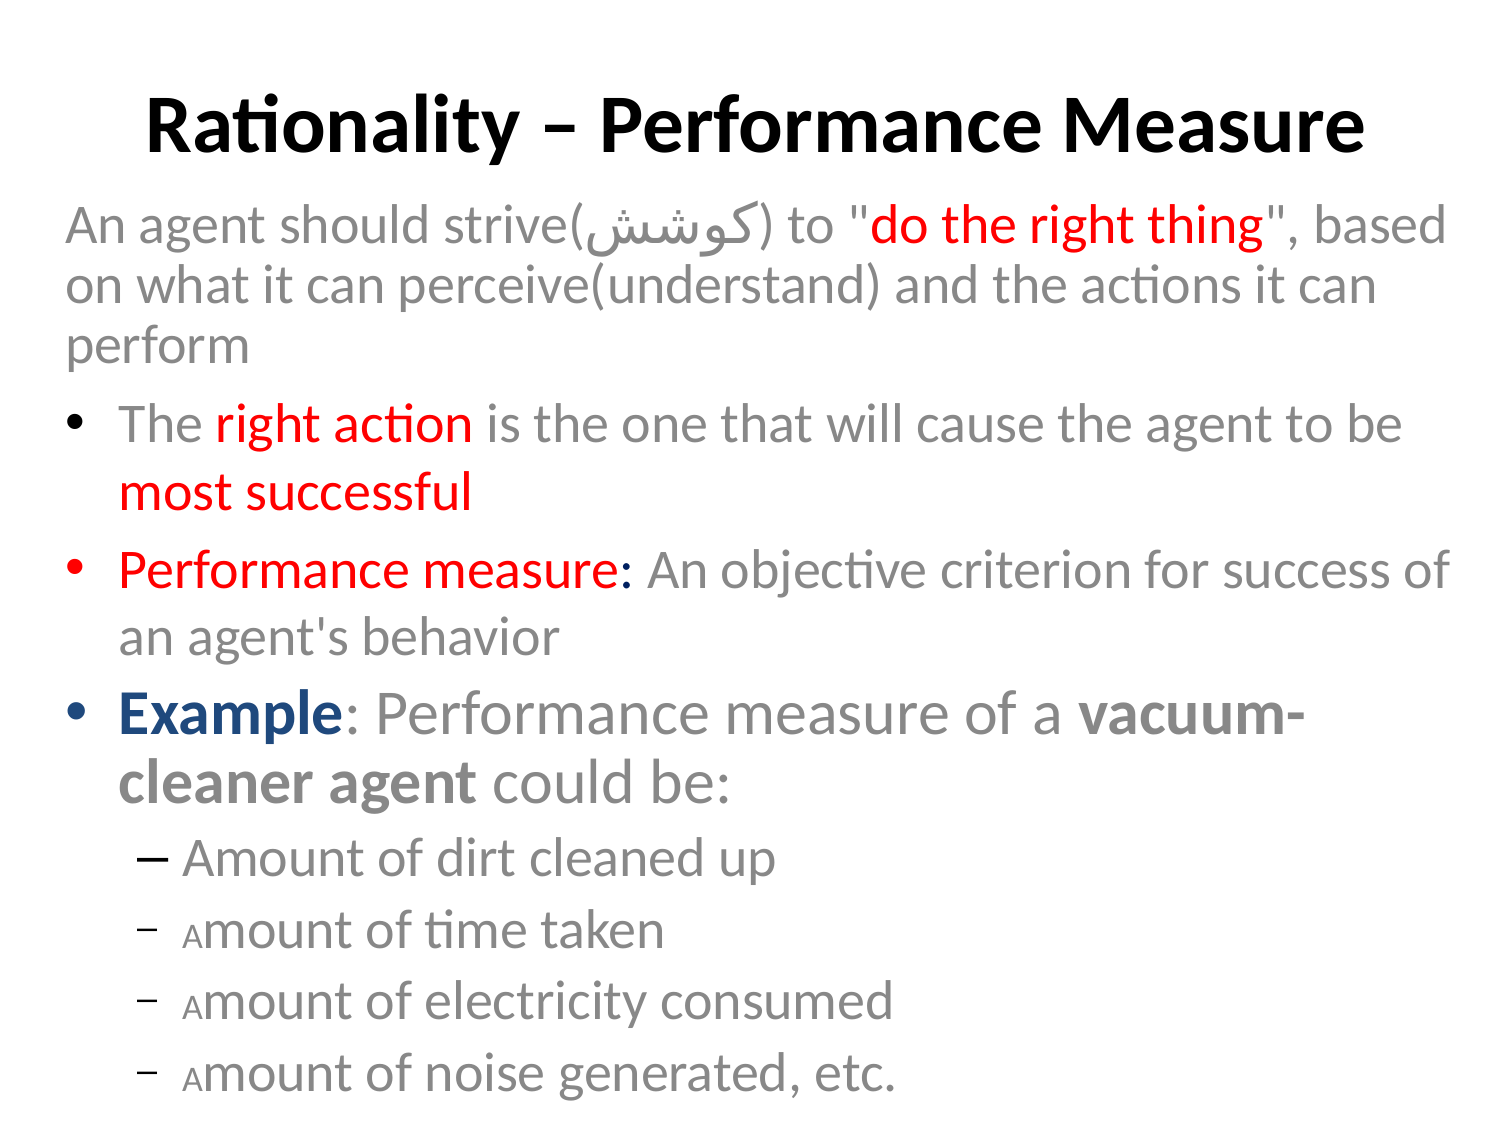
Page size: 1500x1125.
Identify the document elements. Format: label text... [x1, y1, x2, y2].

title Rationality – Performance Measure [0, 24, 1500, 213]
list An agent should strive(کوشش) to "do the right thing", based on what it can perceive(understand) and the actions it can perform The right action is the one that will cause the agent to be most successful Performance measure: An objective criterion for success of an agent's behavior Example: Performance measure of a vacuum-cleaner agent could be: Amount of dirt cleaned up Amount of time taken Amount of electricity consumed Amount of noise generated, etc. [50, 187, 1475, 1113]
